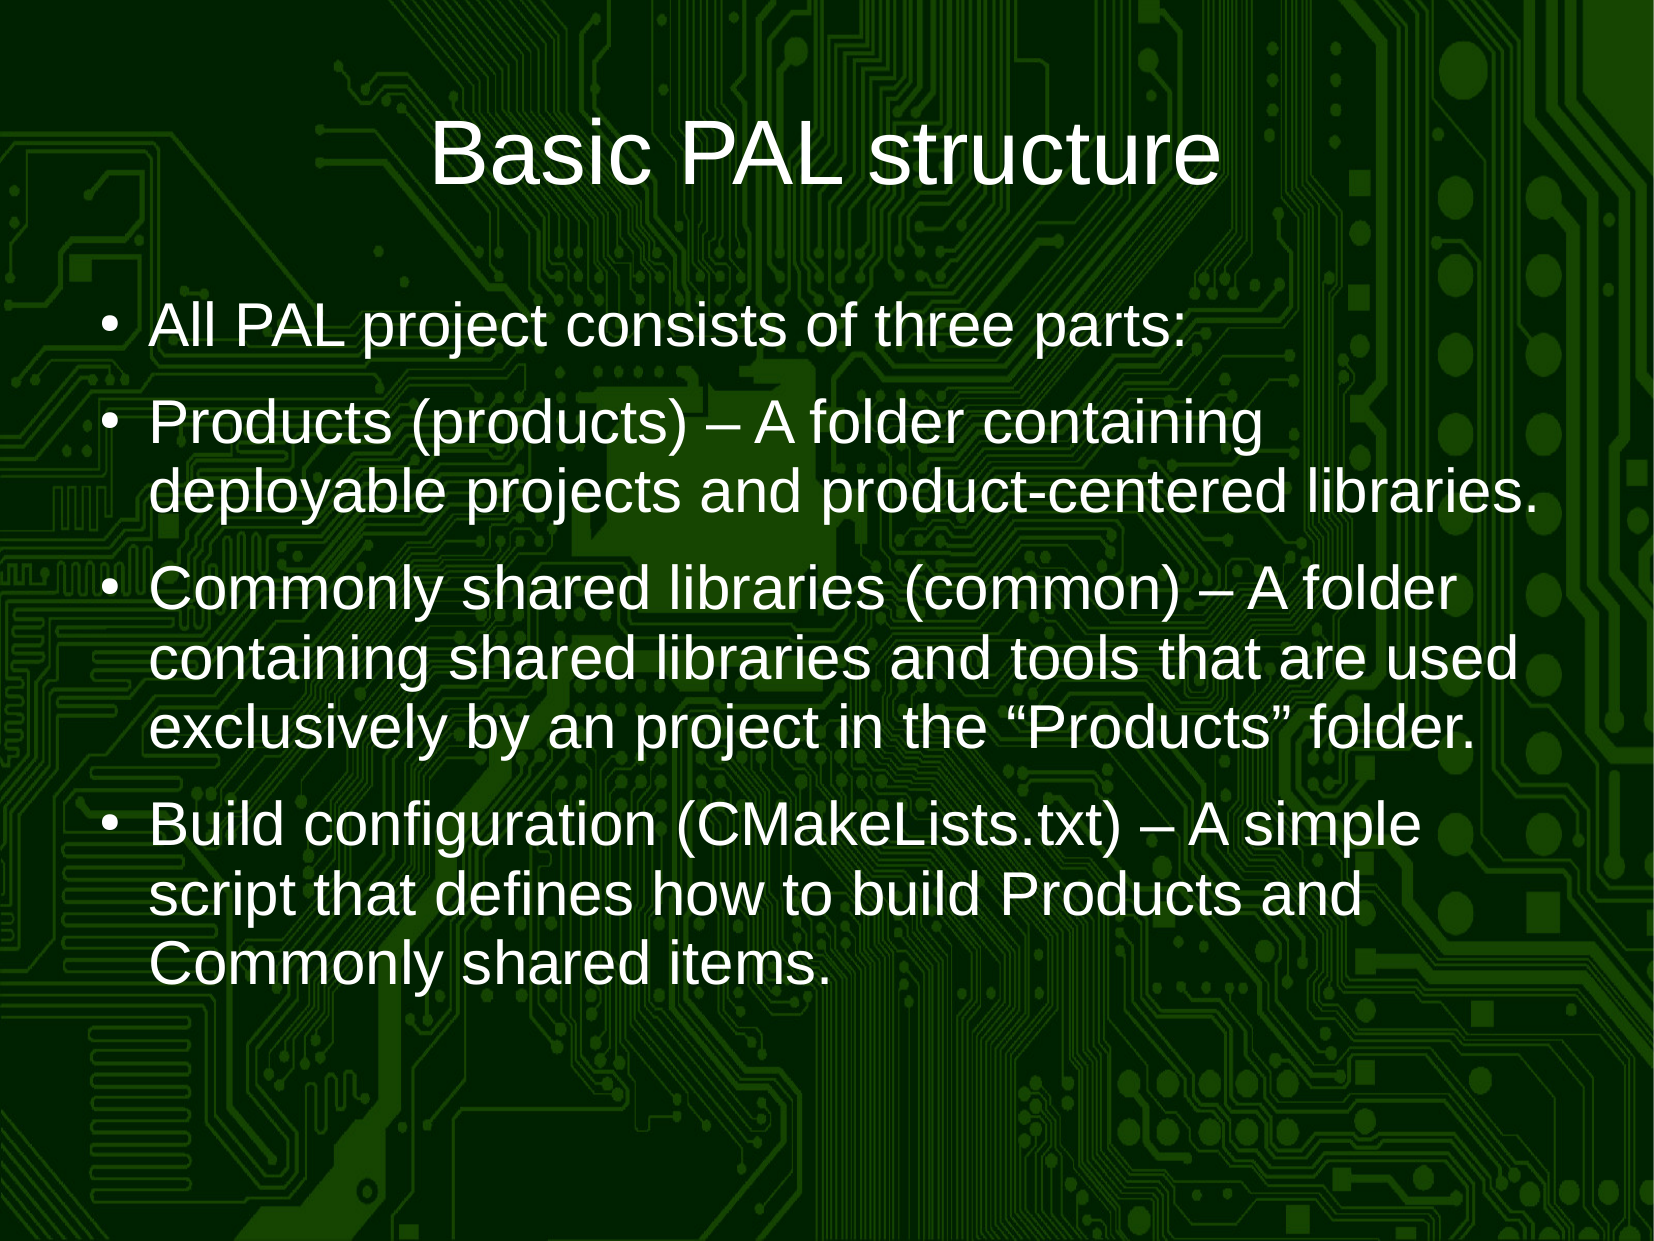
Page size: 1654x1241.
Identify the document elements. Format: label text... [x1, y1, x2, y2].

title Basic PAL structure [82, 49, 1571, 257]
list All PAL project consists of three parts: Products (products) – A folder containing deployable projects and product-centered libraries. Commonly shared libraries (common) – A folder containing shared libraries and tools that are used exclusively by an project in the “Products” folder. Build configuration (CMakeLists.txt) – A simple script that defines how to build Products and Commonly shared items. [82, 290, 1571, 1010]
picture [0, 0, 1654, 1241]
